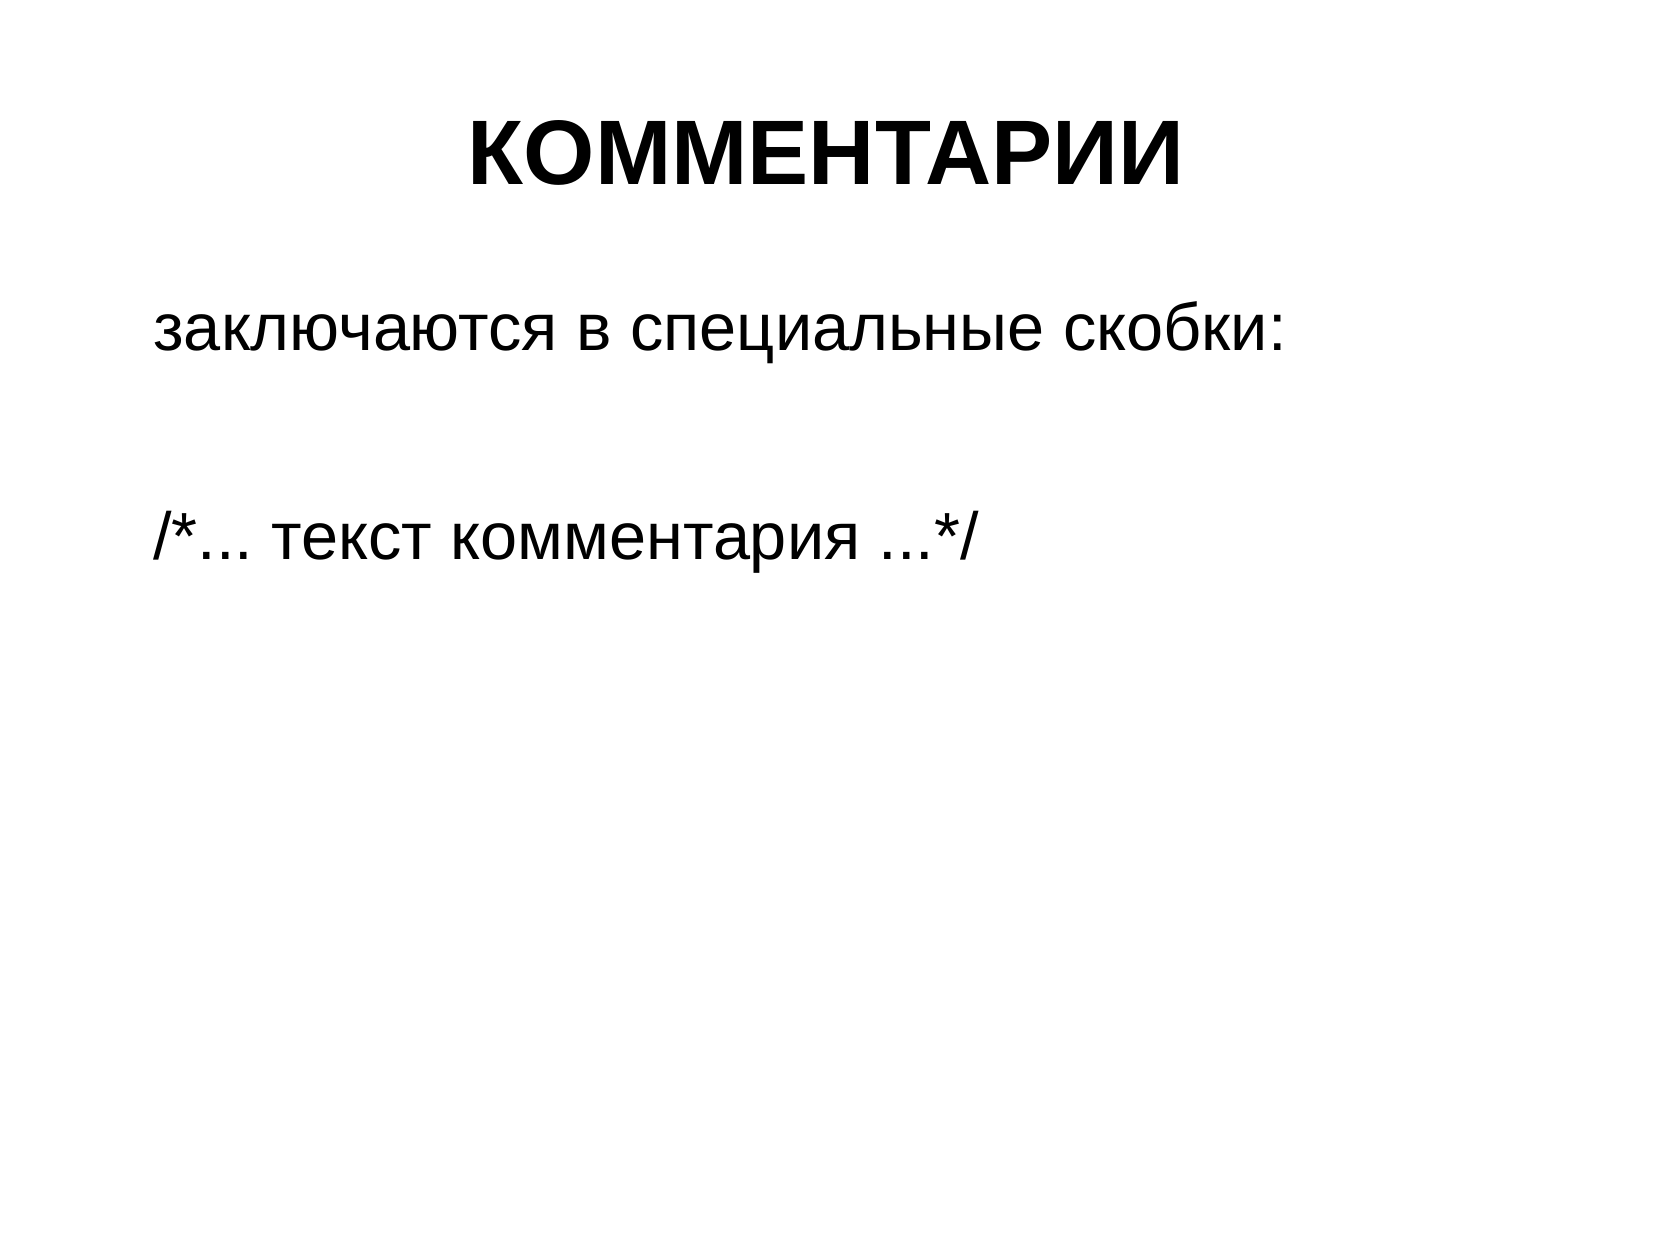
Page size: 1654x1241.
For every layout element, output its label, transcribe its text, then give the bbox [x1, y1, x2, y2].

list заключаются в специальные скобки: /*... текст комментария ...*/ [82, 290, 1571, 1109]
title КОММЕНТАРИИ [82, 49, 1571, 257]
